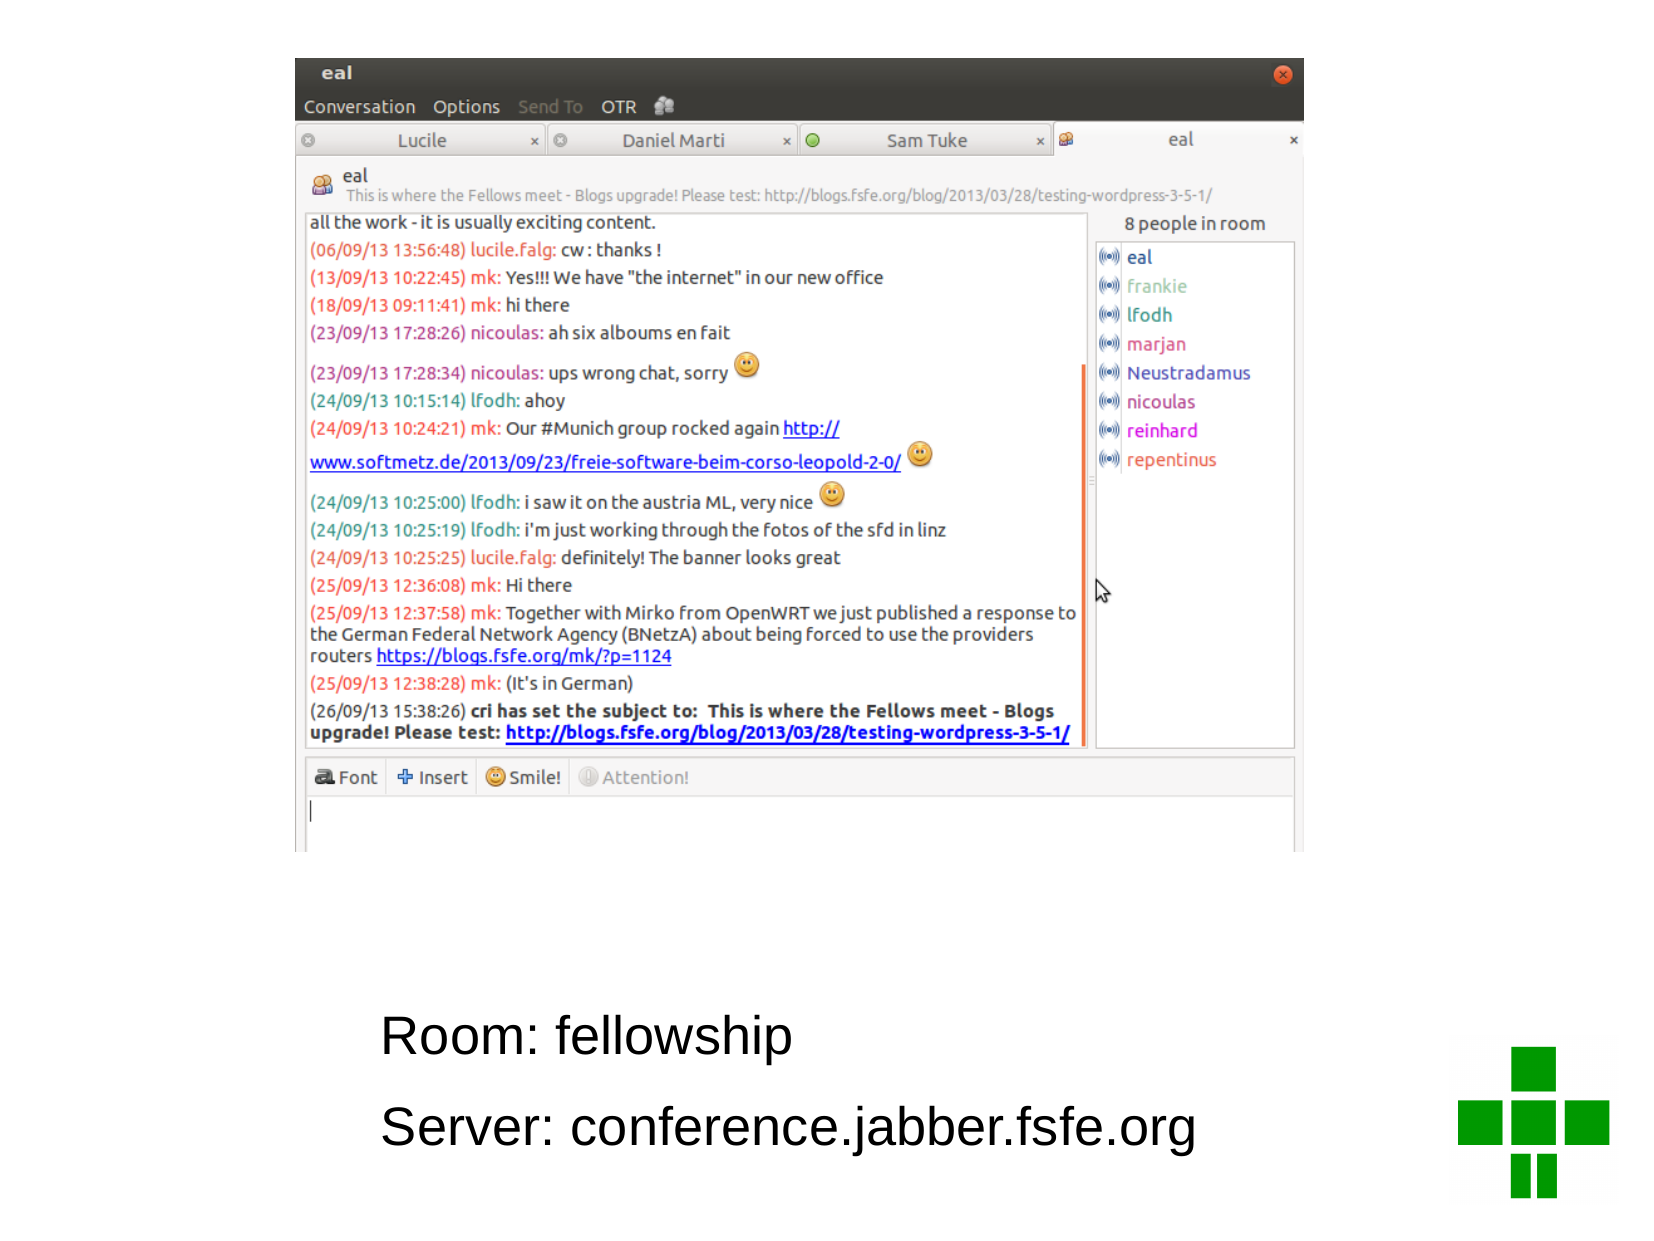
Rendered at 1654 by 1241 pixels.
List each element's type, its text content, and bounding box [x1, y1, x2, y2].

text_box Room: fellowship Server: conference.jabber.fsfe.org [366, 967, 1489, 1134]
picture [1449, 1035, 1619, 1205]
picture [295, 58, 1304, 852]
